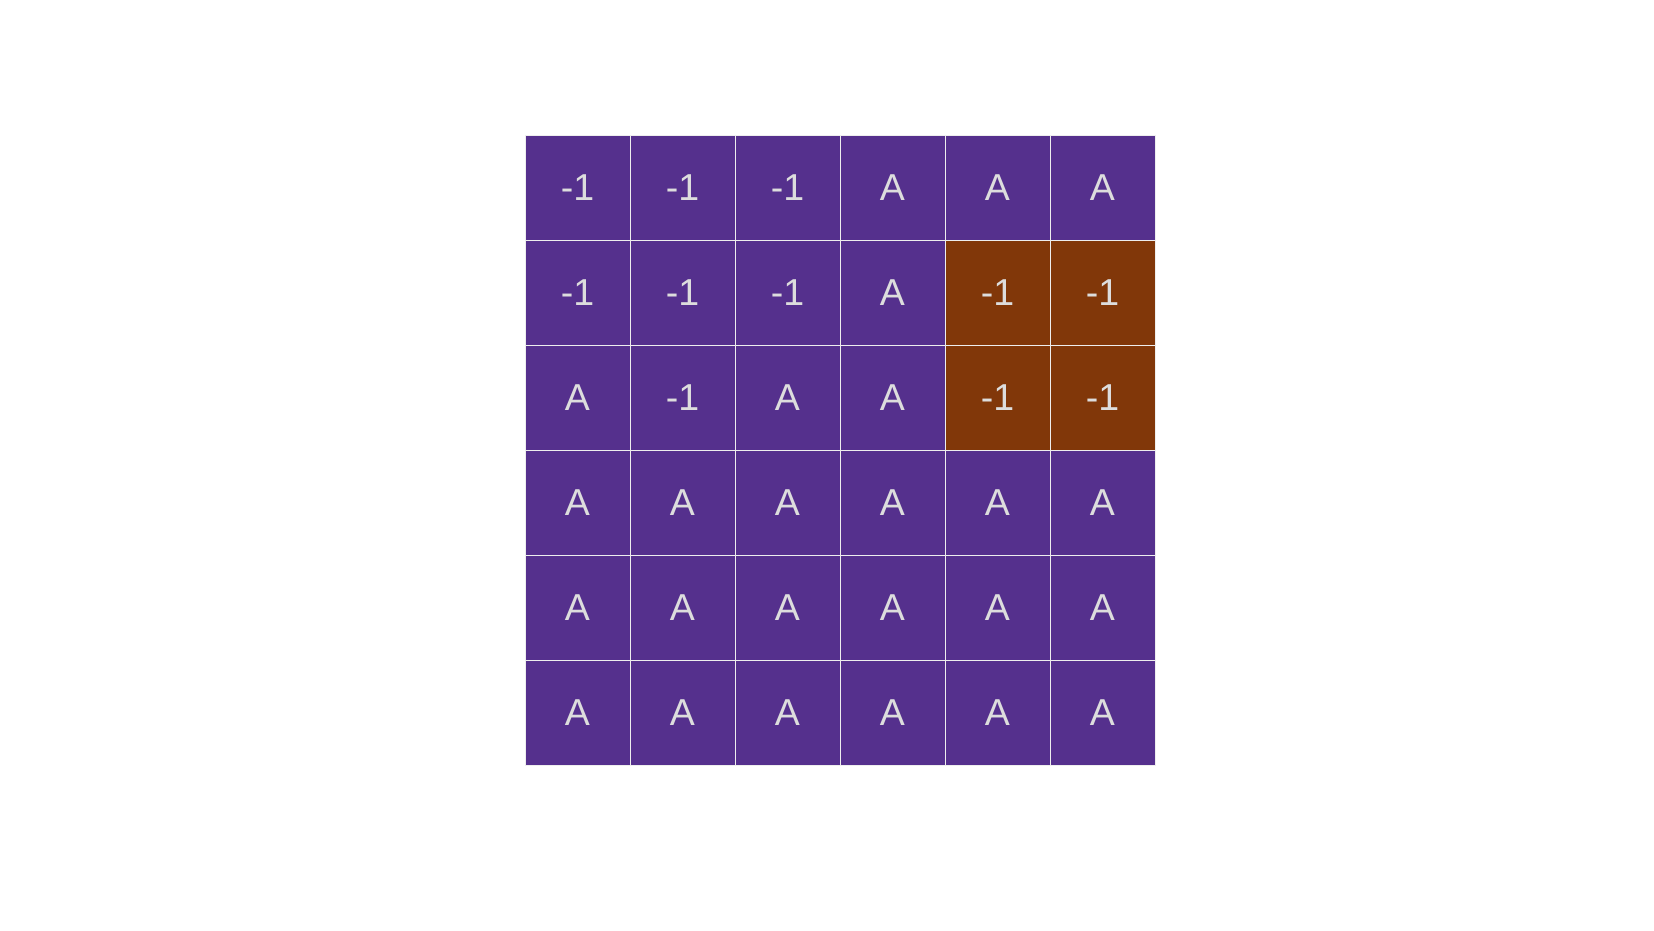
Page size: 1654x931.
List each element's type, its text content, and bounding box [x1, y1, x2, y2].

text_box A [525, 555, 630, 660]
text_box A [525, 345, 630, 450]
text_box A [525, 450, 630, 555]
text_box A [840, 135, 945, 240]
text_box A [630, 450, 735, 555]
text_box A [735, 660, 840, 766]
text_box -1 [1050, 240, 1156, 345]
text_box -1 [525, 240, 630, 345]
text_box A [525, 660, 630, 766]
text_box A [630, 660, 735, 766]
text_box A [840, 450, 945, 555]
text_box A [735, 450, 840, 555]
text_box A [1050, 660, 1156, 766]
text_box A [735, 555, 840, 660]
text_box -1 [735, 135, 840, 240]
text_box A [840, 345, 945, 450]
text_box -1 [1050, 345, 1156, 450]
text_box A [1050, 135, 1156, 240]
text_box A [1050, 450, 1156, 555]
text_box -1 [945, 240, 1050, 345]
text_box -1 [525, 135, 630, 240]
text_box A [840, 240, 945, 345]
text_box A [840, 660, 945, 766]
text_box A [945, 660, 1050, 766]
text_box A [1050, 555, 1156, 660]
text_box A [840, 555, 945, 660]
text_box -1 [945, 345, 1050, 450]
text_box -1 [630, 135, 735, 240]
text_box -1 [630, 240, 735, 345]
text_box A [735, 345, 840, 450]
text_box -1 [630, 345, 735, 450]
text_box A [945, 135, 1050, 240]
text_box A [945, 555, 1050, 660]
text_box A [630, 555, 735, 660]
text_box A [945, 450, 1050, 555]
text_box -1 [735, 240, 840, 345]
